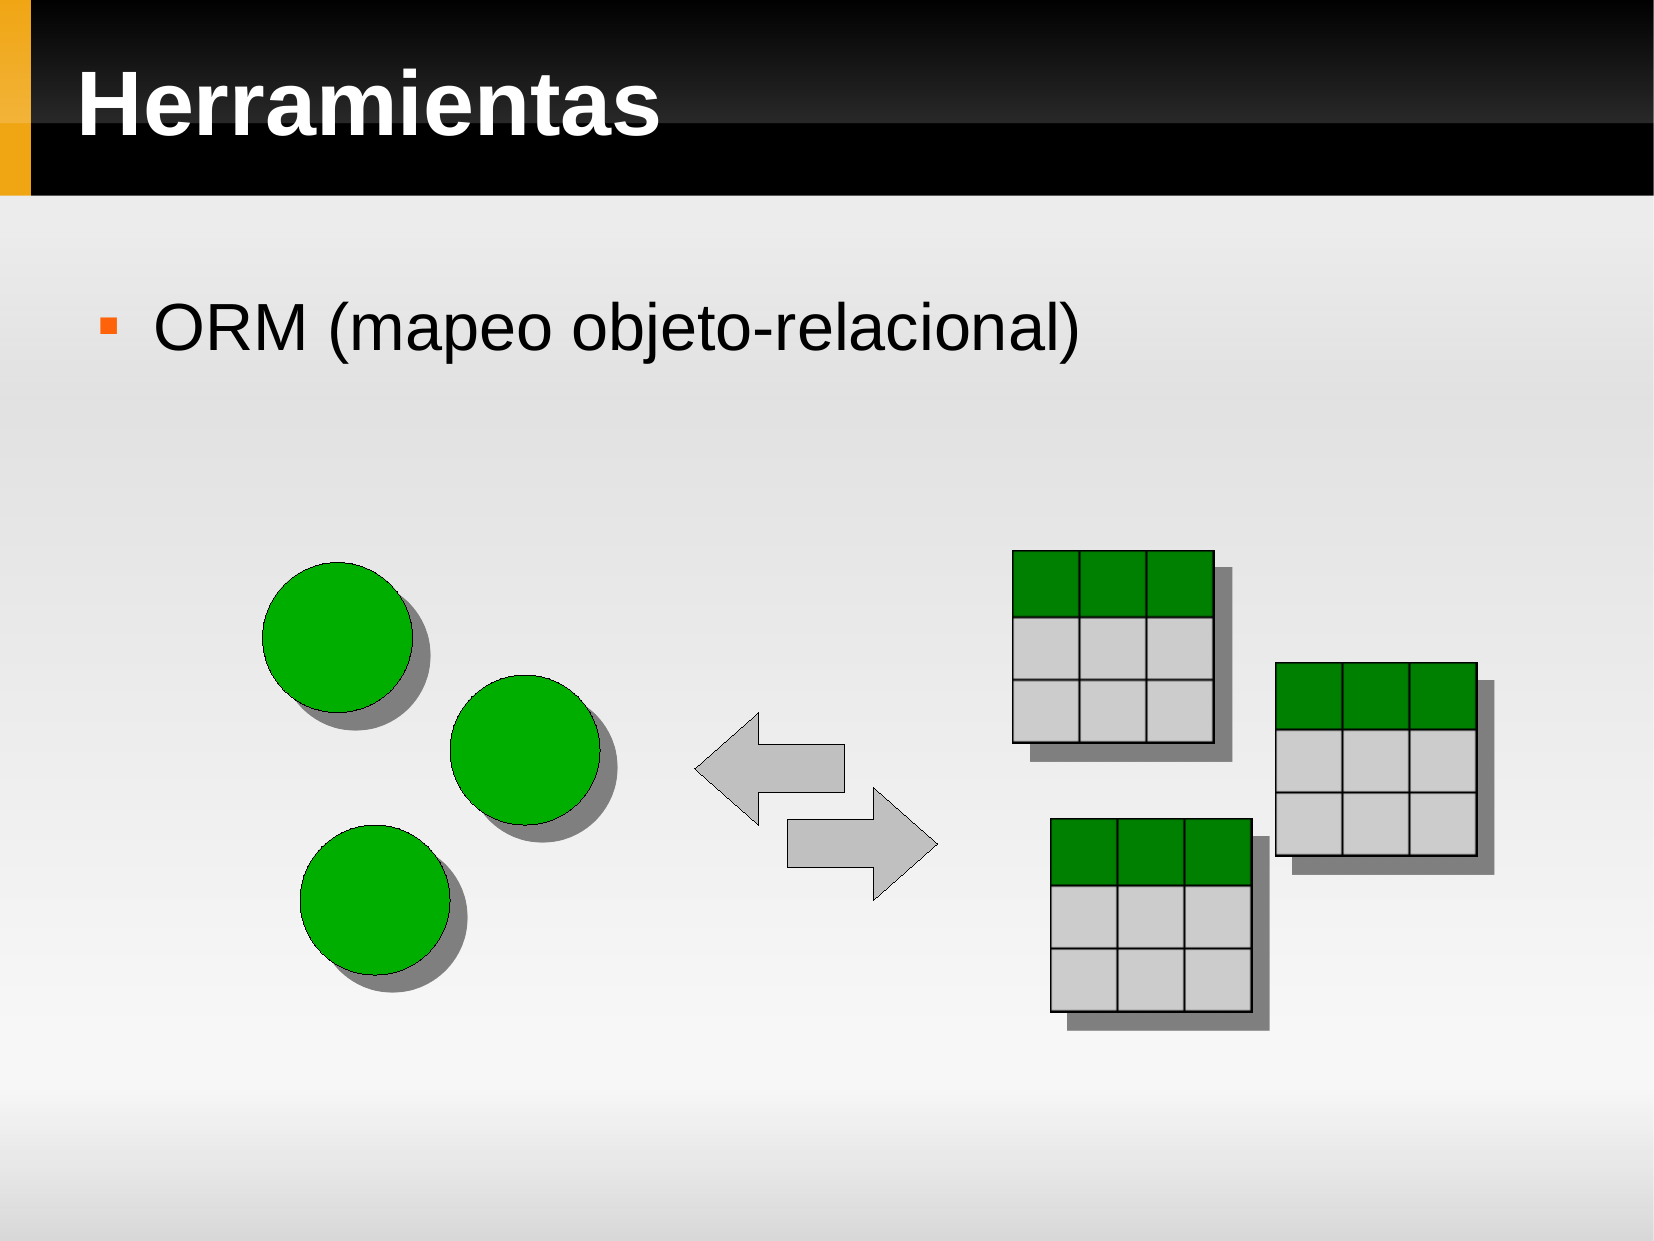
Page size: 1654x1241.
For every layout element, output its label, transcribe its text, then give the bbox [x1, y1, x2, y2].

title Herramientas [76, 7, 1565, 200]
text_box [694, 712, 845, 826]
text_box [450, 675, 601, 826]
text_box [262, 562, 413, 713]
list ORM (mapeo objeto-relacional) [82, 290, 1571, 1094]
text_box [787, 787, 938, 901]
picture [0, 0, 1654, 1241]
text_box [300, 825, 451, 976]
